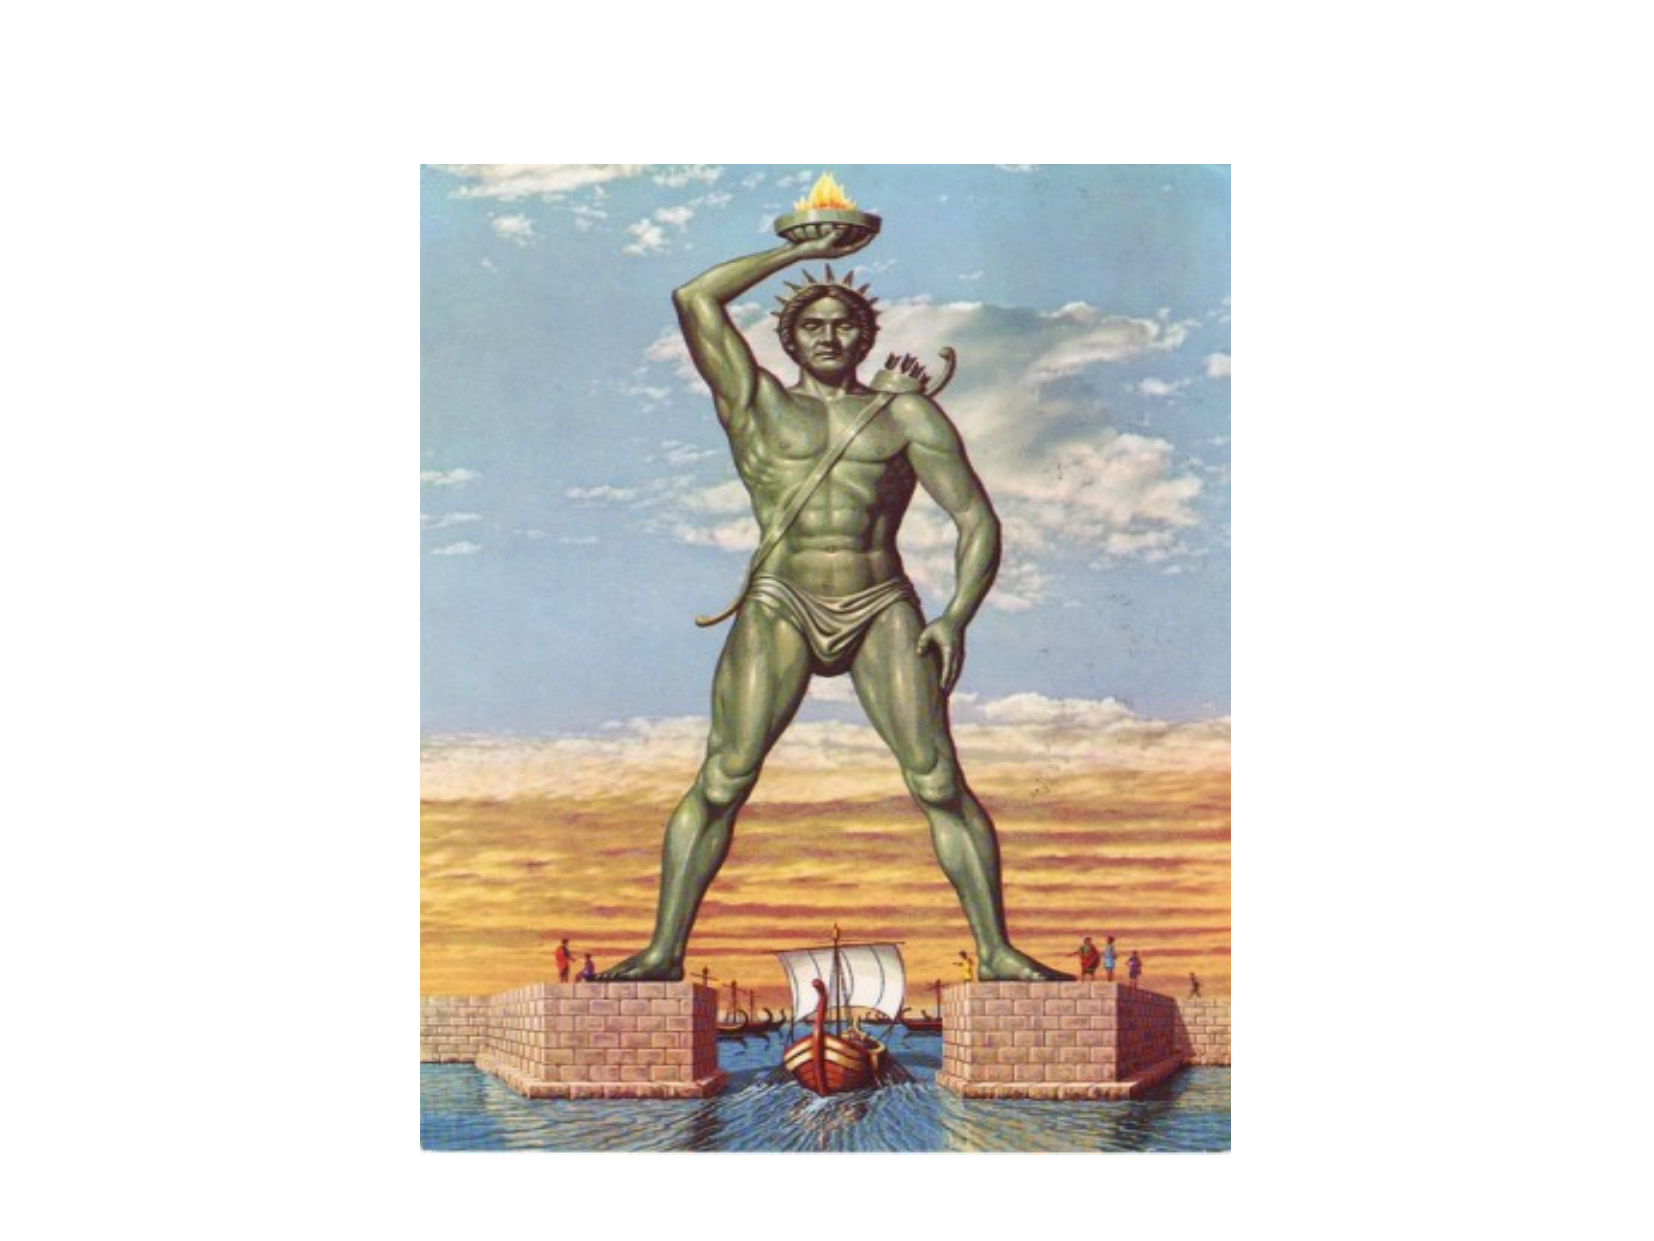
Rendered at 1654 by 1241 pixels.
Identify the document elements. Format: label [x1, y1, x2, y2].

picture [420, 164, 1231, 1156]
